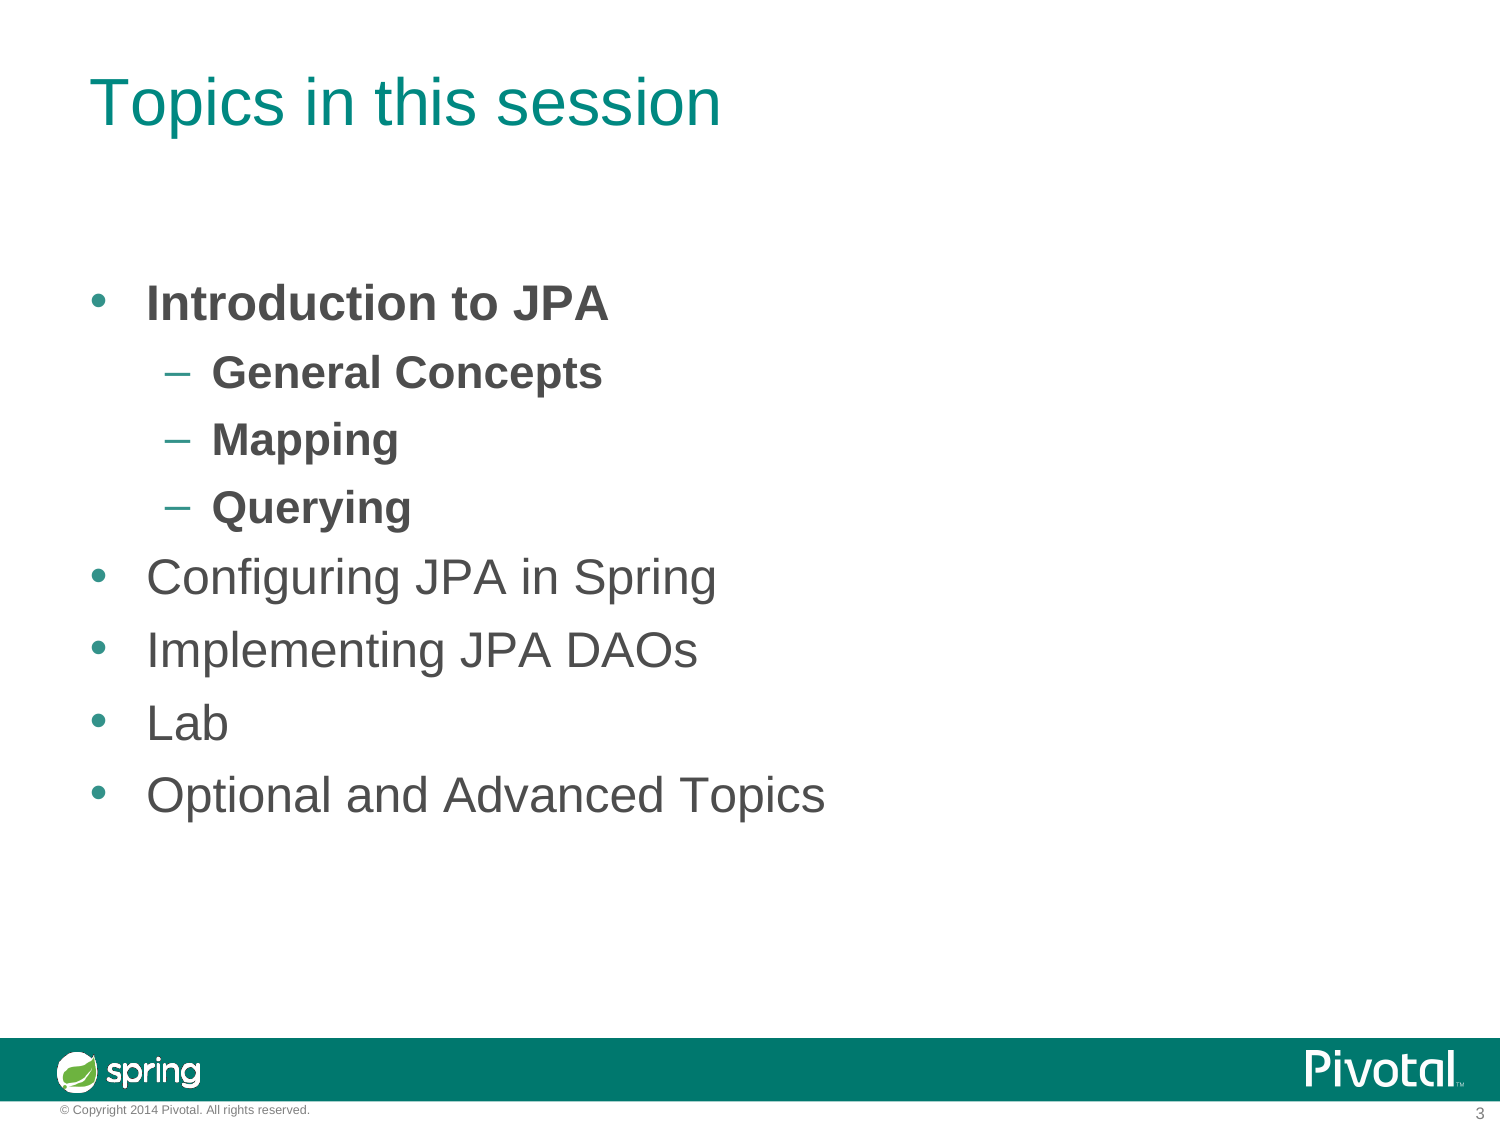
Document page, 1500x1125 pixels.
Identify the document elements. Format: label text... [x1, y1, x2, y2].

list Introduction to JPA General Concepts Mapping Querying Configuring JPA in Spring Implementing JPA DAOs Lab Optional and Advanced Topics [75, 262, 1426, 1005]
picture [1306, 1050, 1464, 1087]
title Topics in this session [75, 45, 1426, 233]
picture [32, 1041, 210, 1103]
